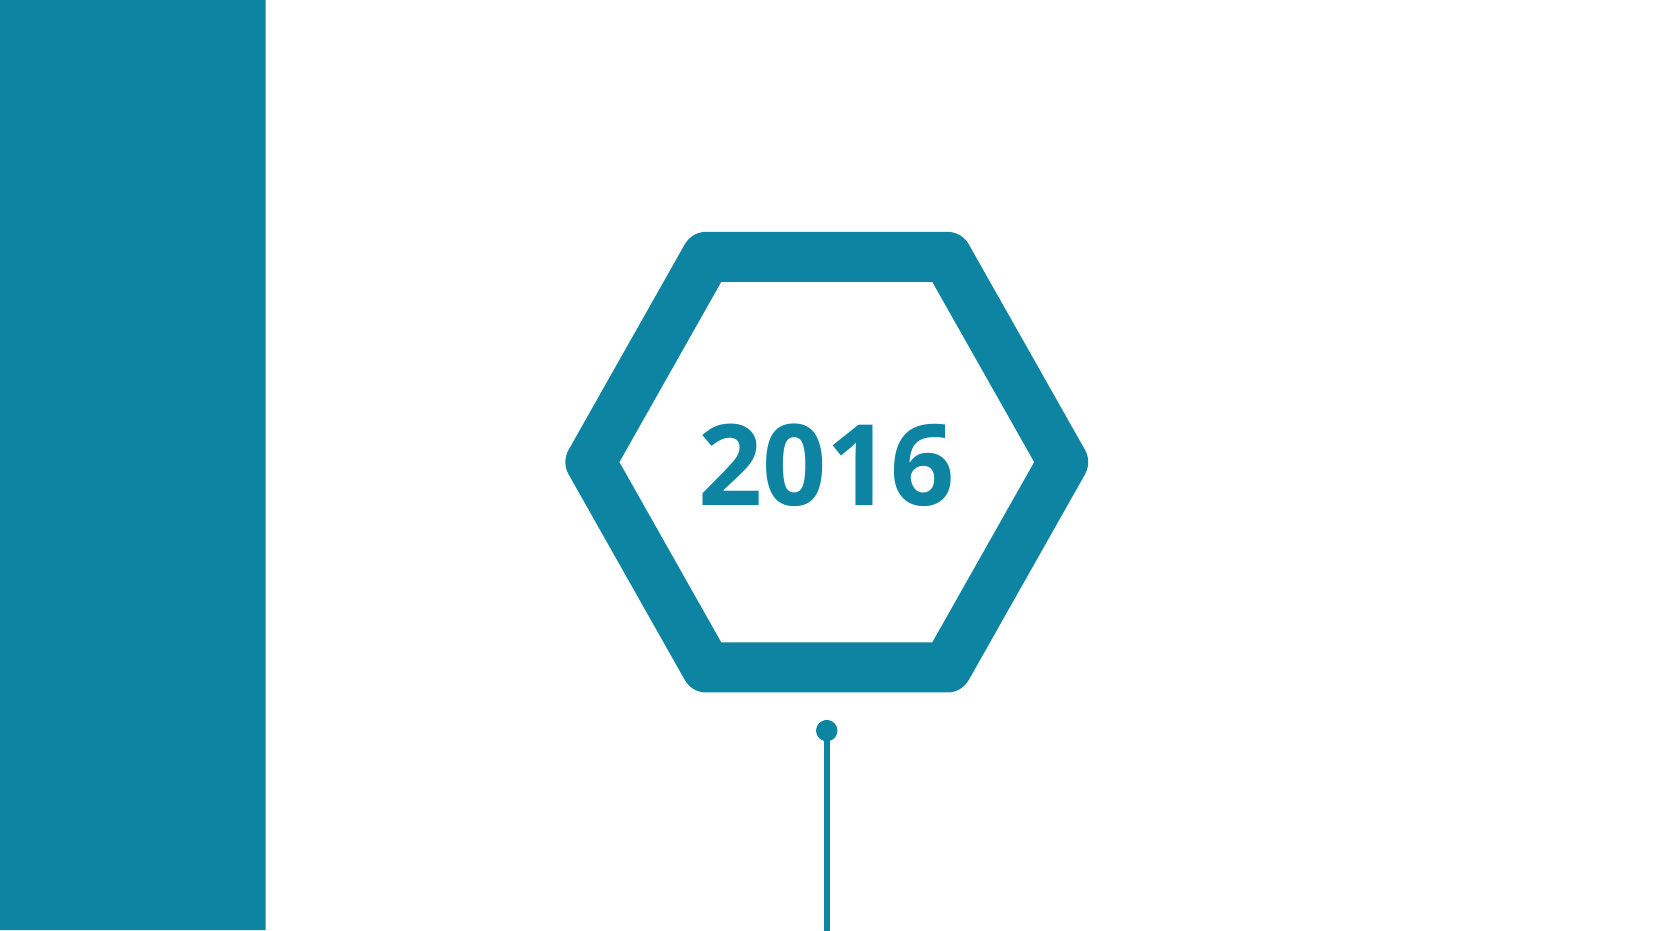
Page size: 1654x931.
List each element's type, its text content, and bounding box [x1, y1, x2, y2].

text_box 2016 [590, 256, 1064, 668]
